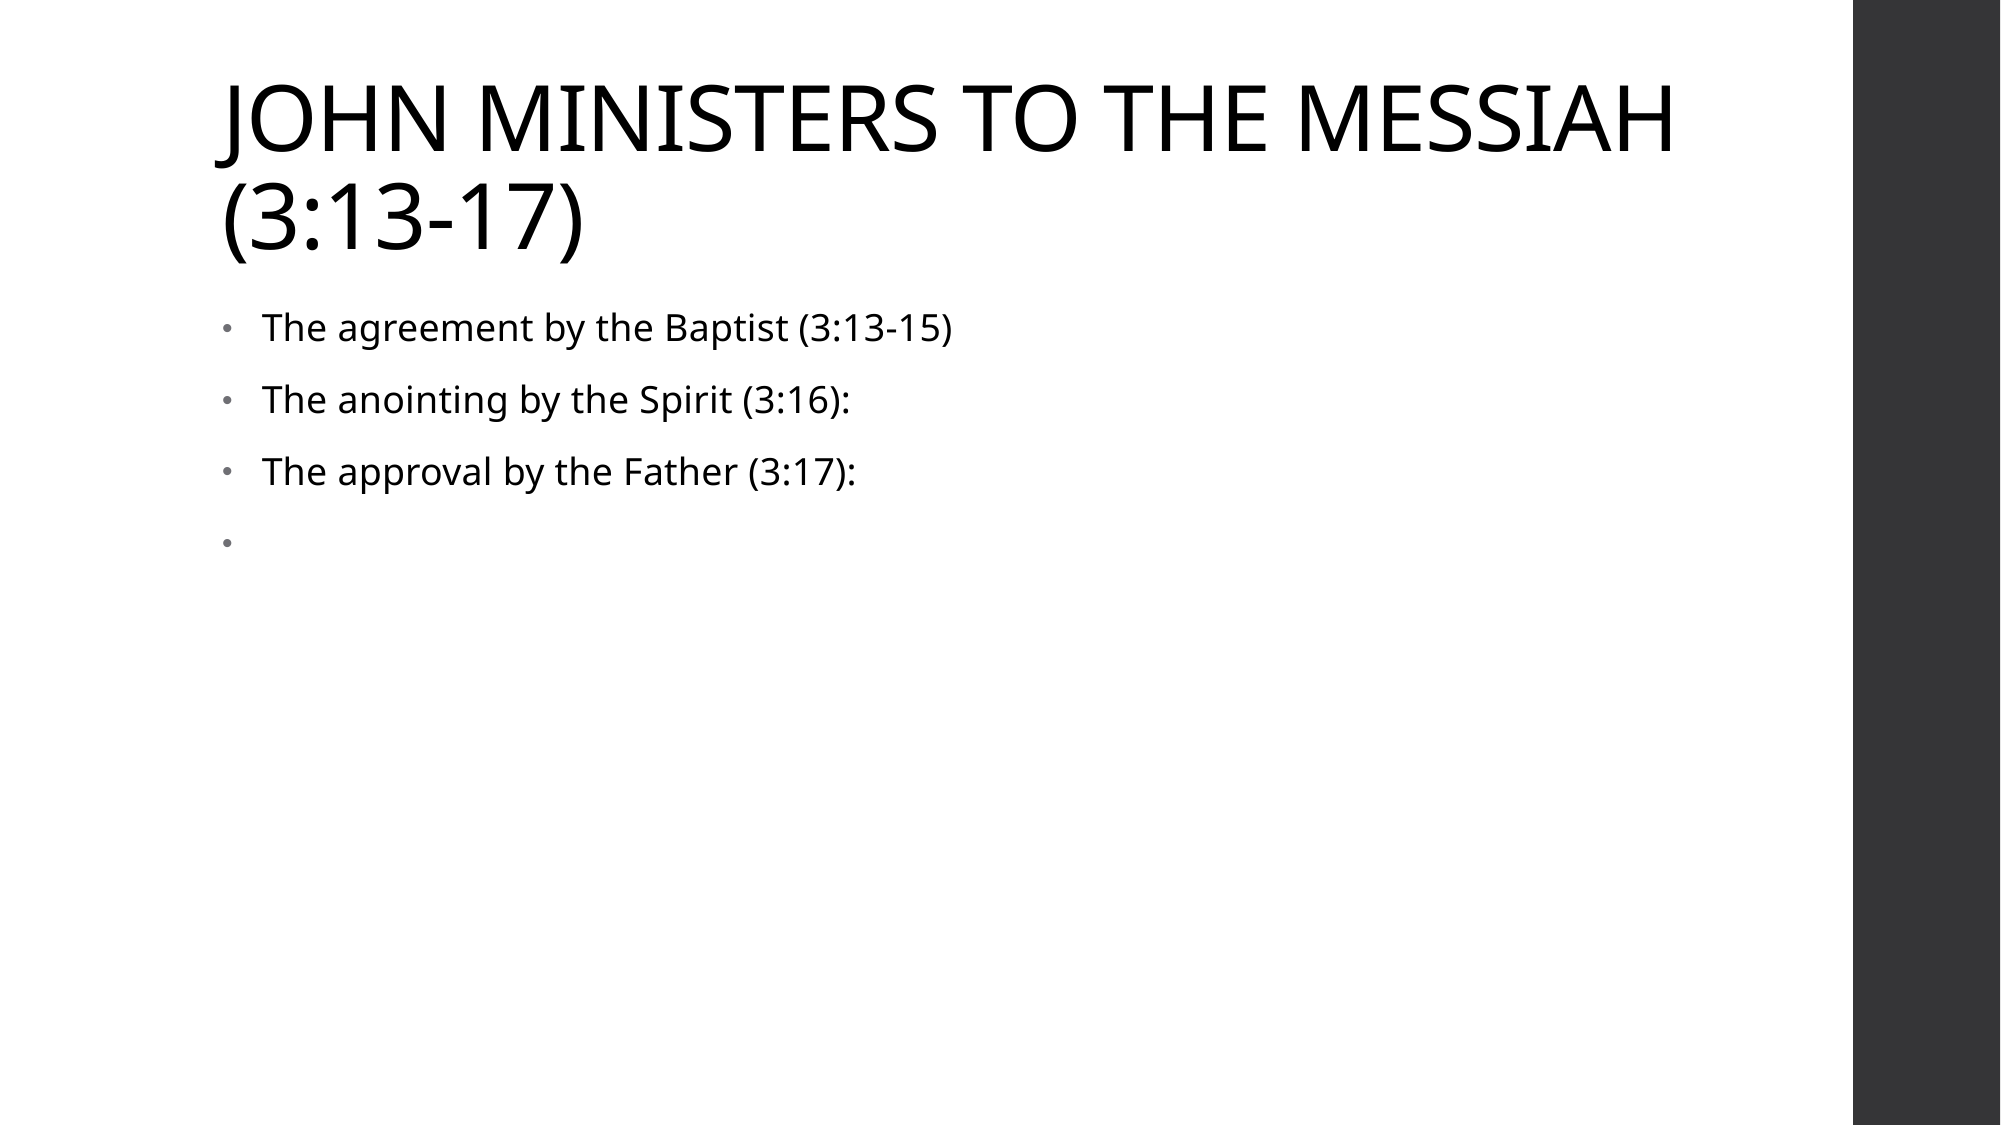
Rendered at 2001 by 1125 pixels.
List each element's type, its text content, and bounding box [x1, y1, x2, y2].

list The agreement by the Baptist (3:13-15) The anointing by the Spirit (3:16): The approval by the Father (3:17): [206, 299, 1617, 1014]
title JOHN MINISTERS TO THE MESSIAH (3:13-17) [206, 60, 1797, 278]
